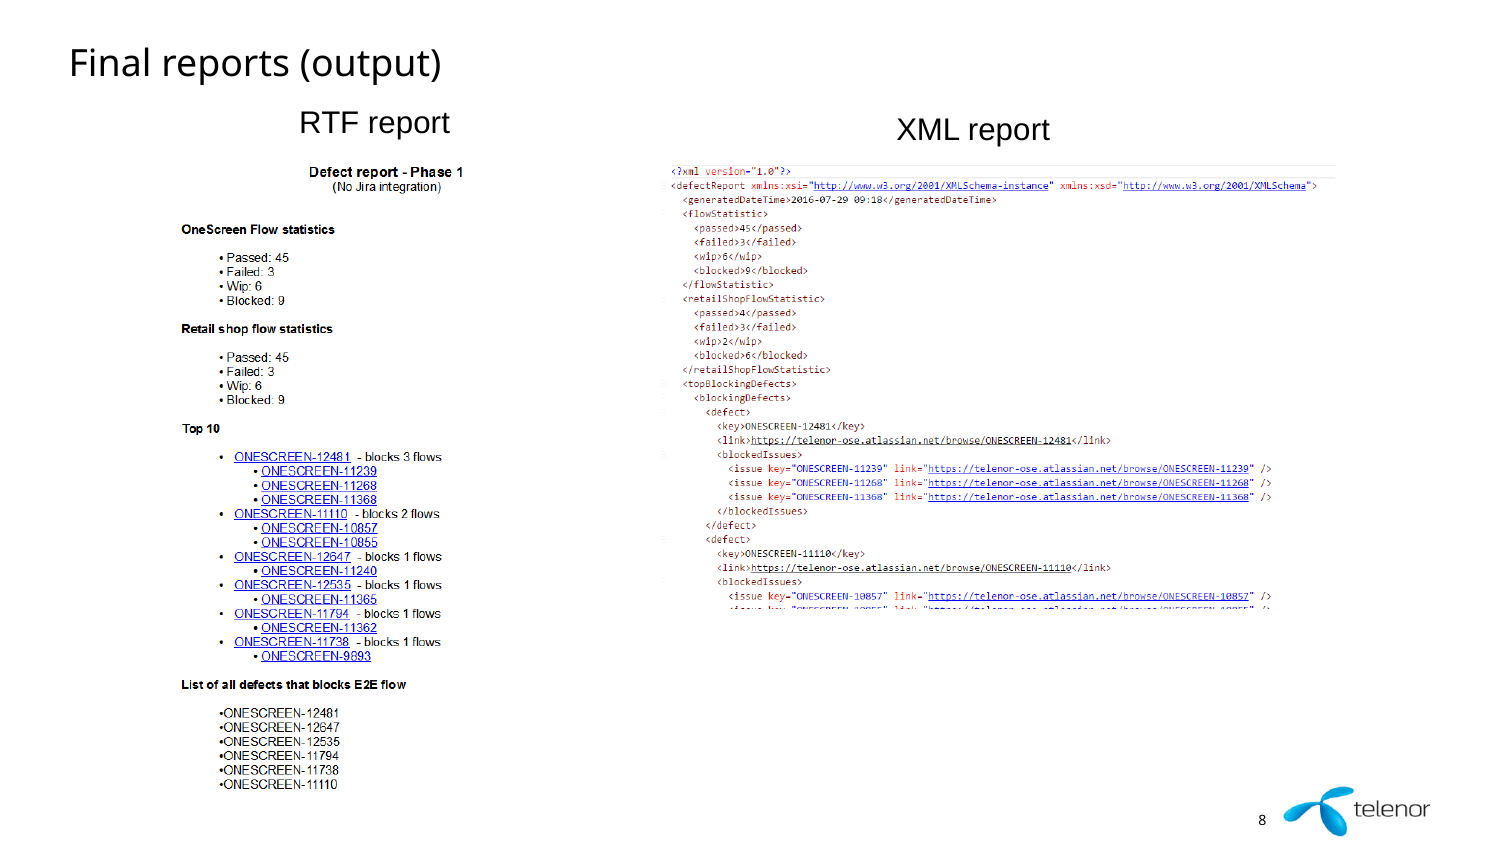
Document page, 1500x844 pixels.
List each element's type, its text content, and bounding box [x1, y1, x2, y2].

text_box RTF report [284, 97, 466, 148]
text_box XML report [881, 105, 1066, 155]
picture [1277, 782, 1430, 844]
picture [165, 147, 616, 811]
title Final reports (output) [68, 39, 1430, 85]
picture [660, 165, 1336, 609]
